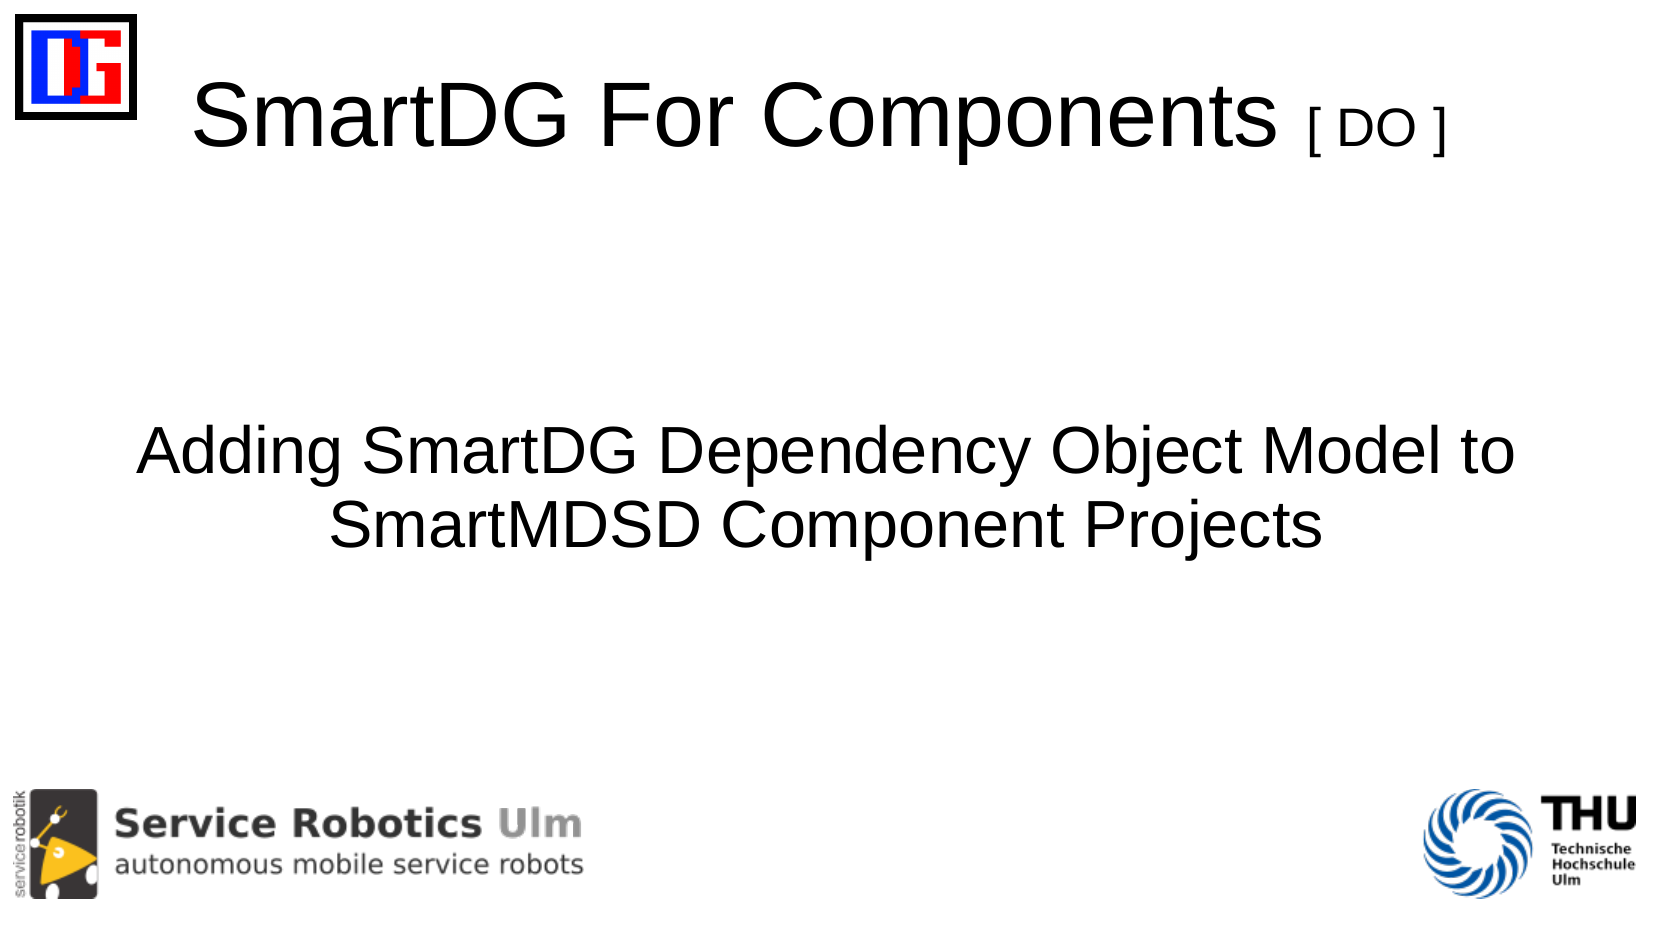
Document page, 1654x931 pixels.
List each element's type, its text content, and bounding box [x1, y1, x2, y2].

title SmartDG For Components [ DO ] [82, 37, 1571, 193]
subtitle Adding SmartDG Dependency Object Model to SmartMDSD Component Projects [82, 217, 1571, 758]
picture [13, 789, 1636, 899]
picture [15, 14, 137, 121]
